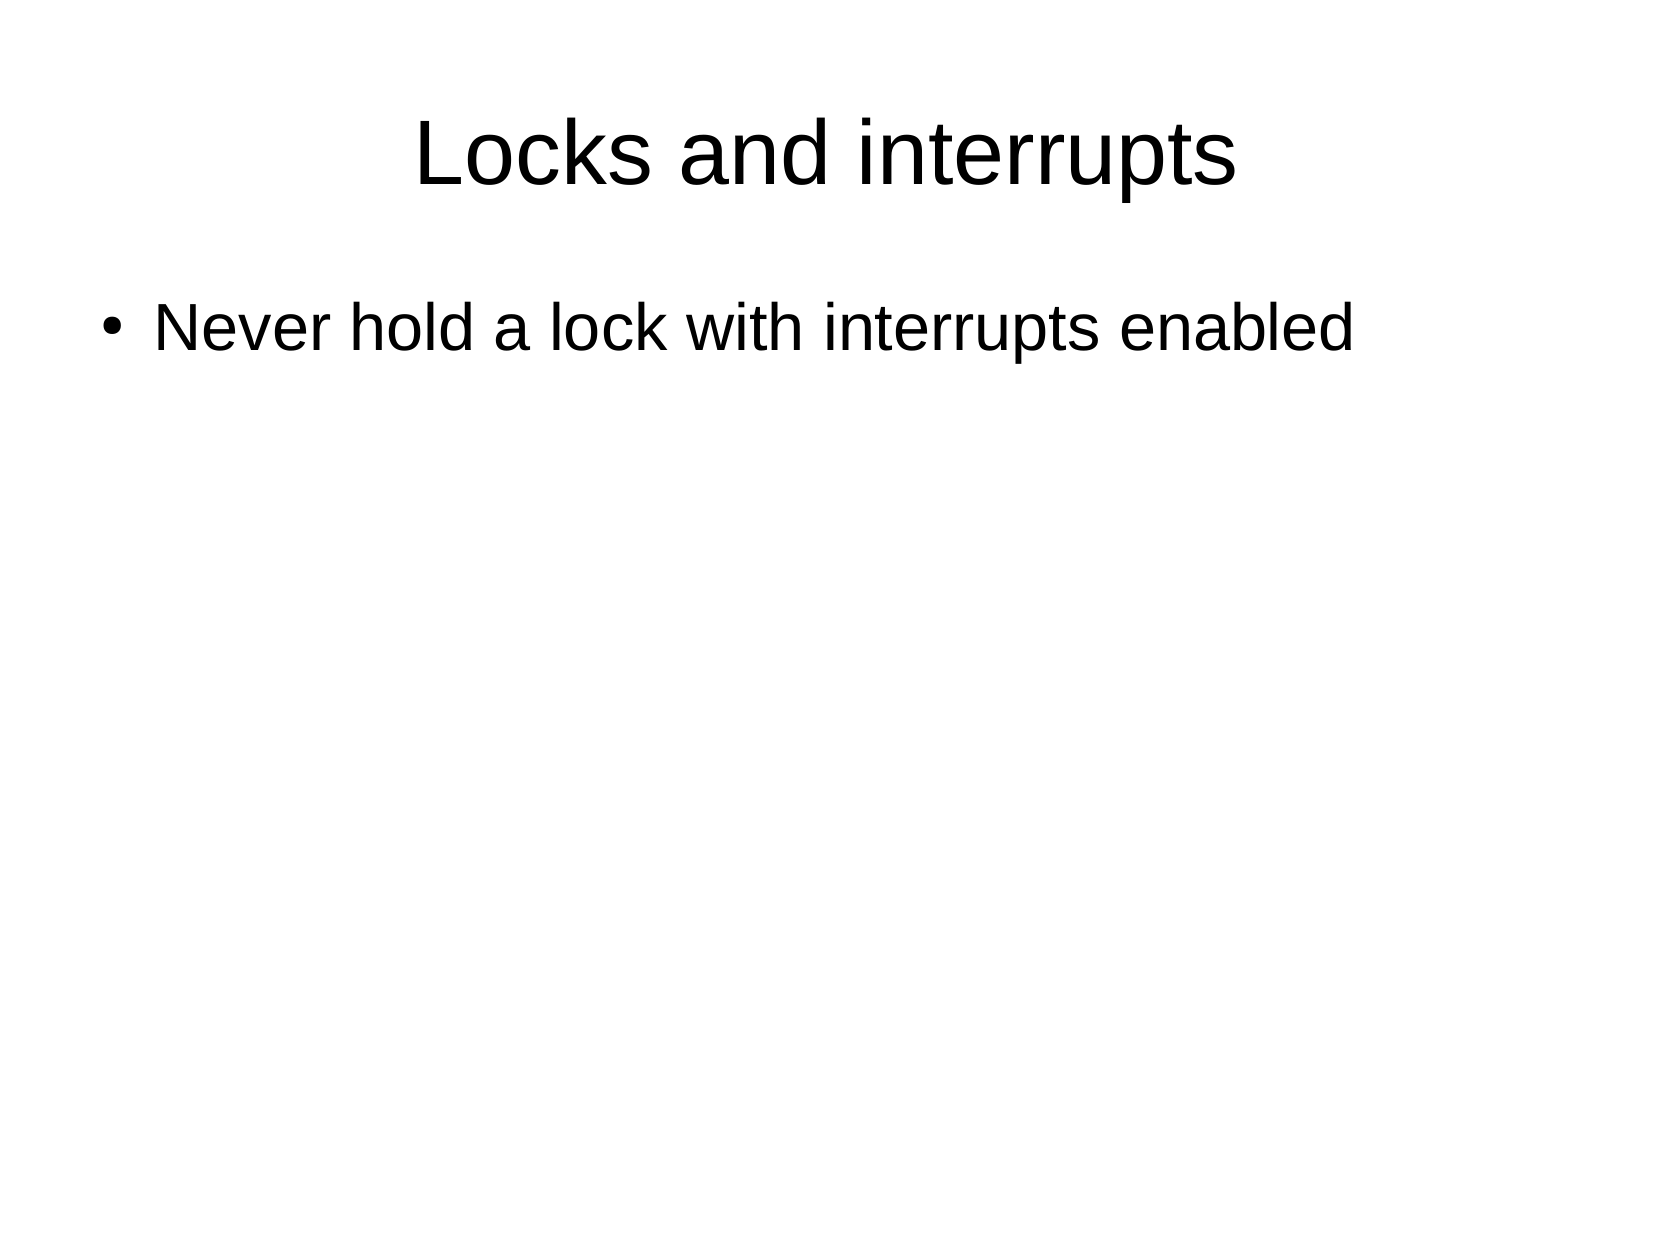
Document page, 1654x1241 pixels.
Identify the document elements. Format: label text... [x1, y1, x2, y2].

title Locks and interrupts [82, 49, 1571, 257]
list Never hold a lock with interrupts enabled [82, 290, 1571, 1010]
